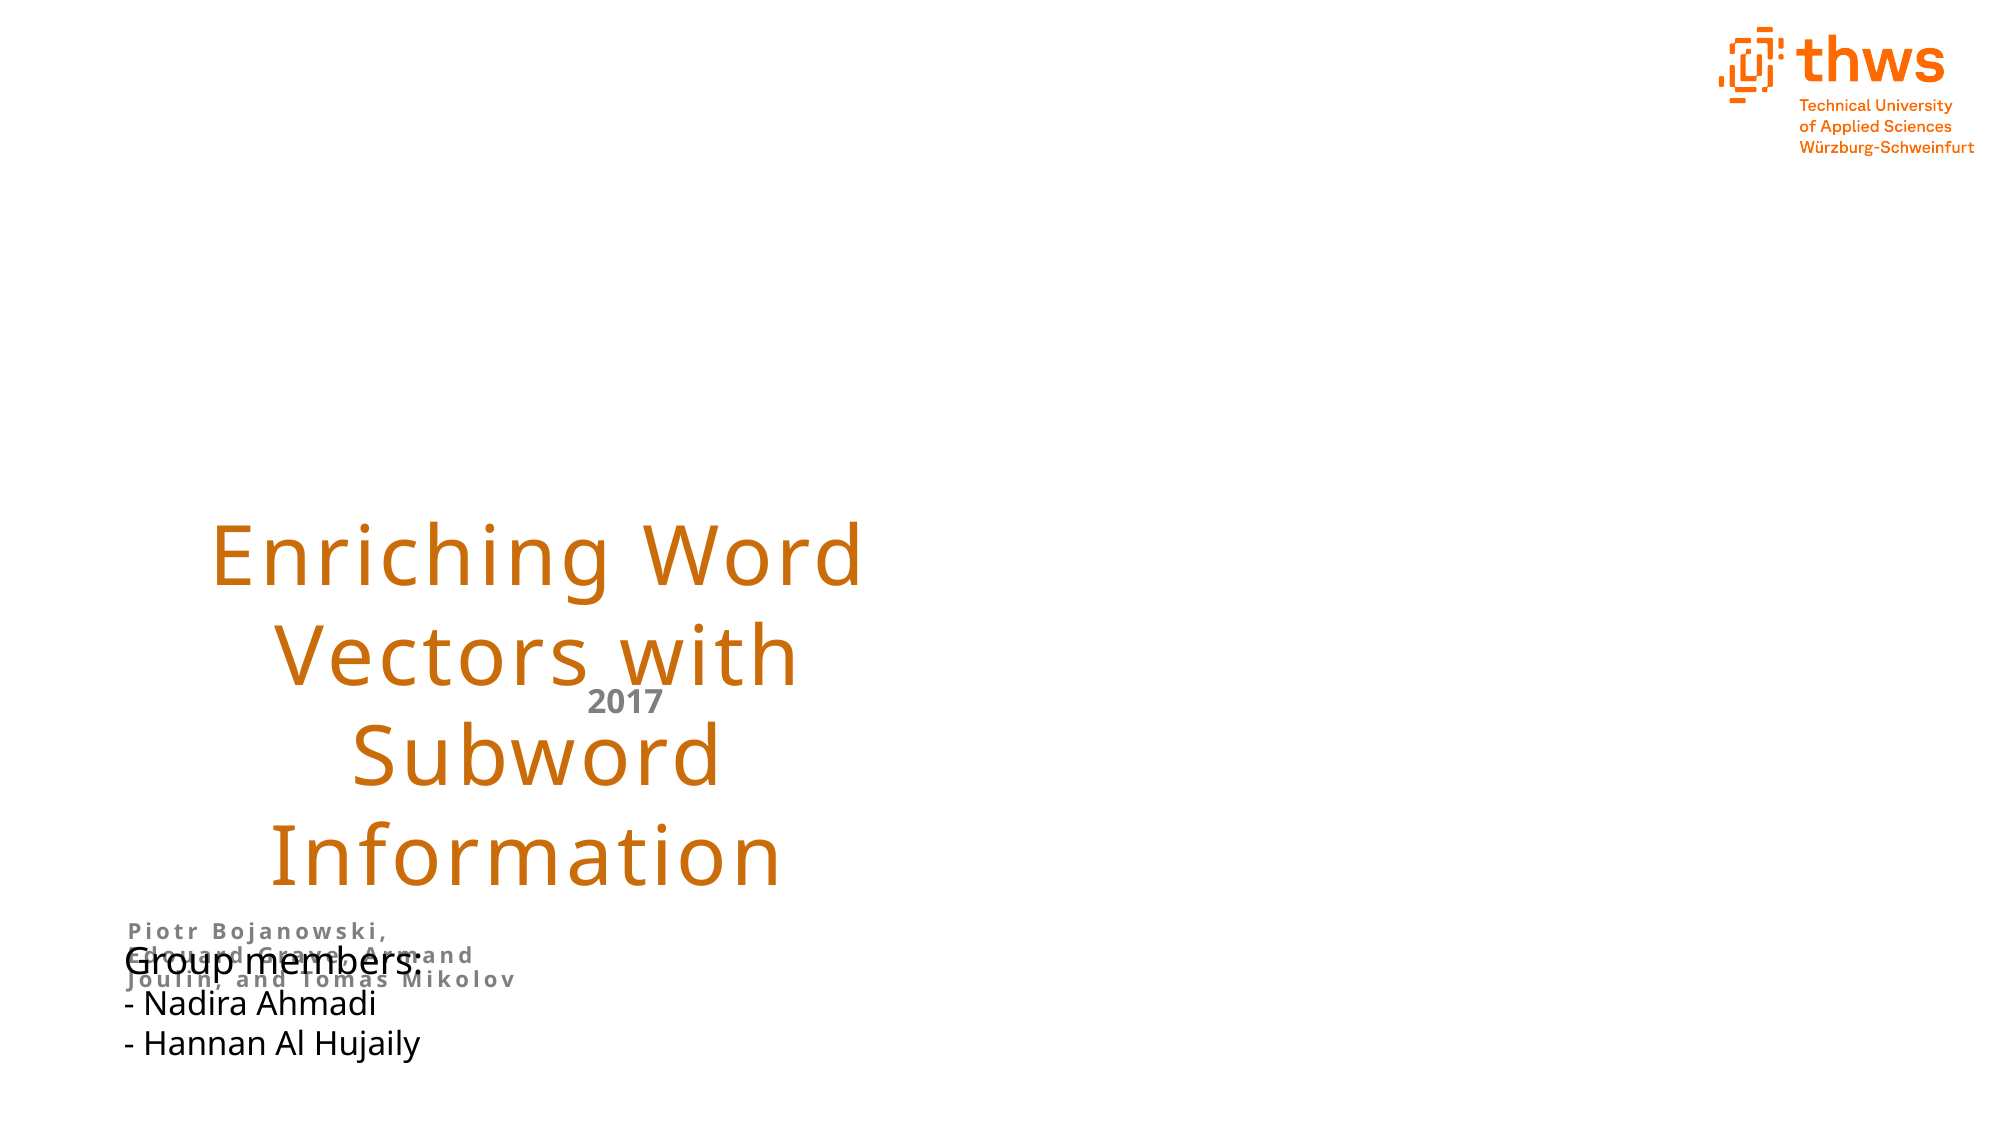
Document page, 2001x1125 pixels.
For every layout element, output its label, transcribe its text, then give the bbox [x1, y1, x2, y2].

list Piotr Bojanowski, Edouard Grave, Armand Joulin, and Tomas Mikolov [572, 554, 1374, 657]
title Enriching Word Vectors with Subword Information [354, 187, 1646, 538]
picture [1702, 10, 2000, 178]
text_box 2017 [572, 672, 723, 729]
text_box Group members: - Nadira Ahmadi - Hannan Al Hujaily [108, 929, 483, 1072]
